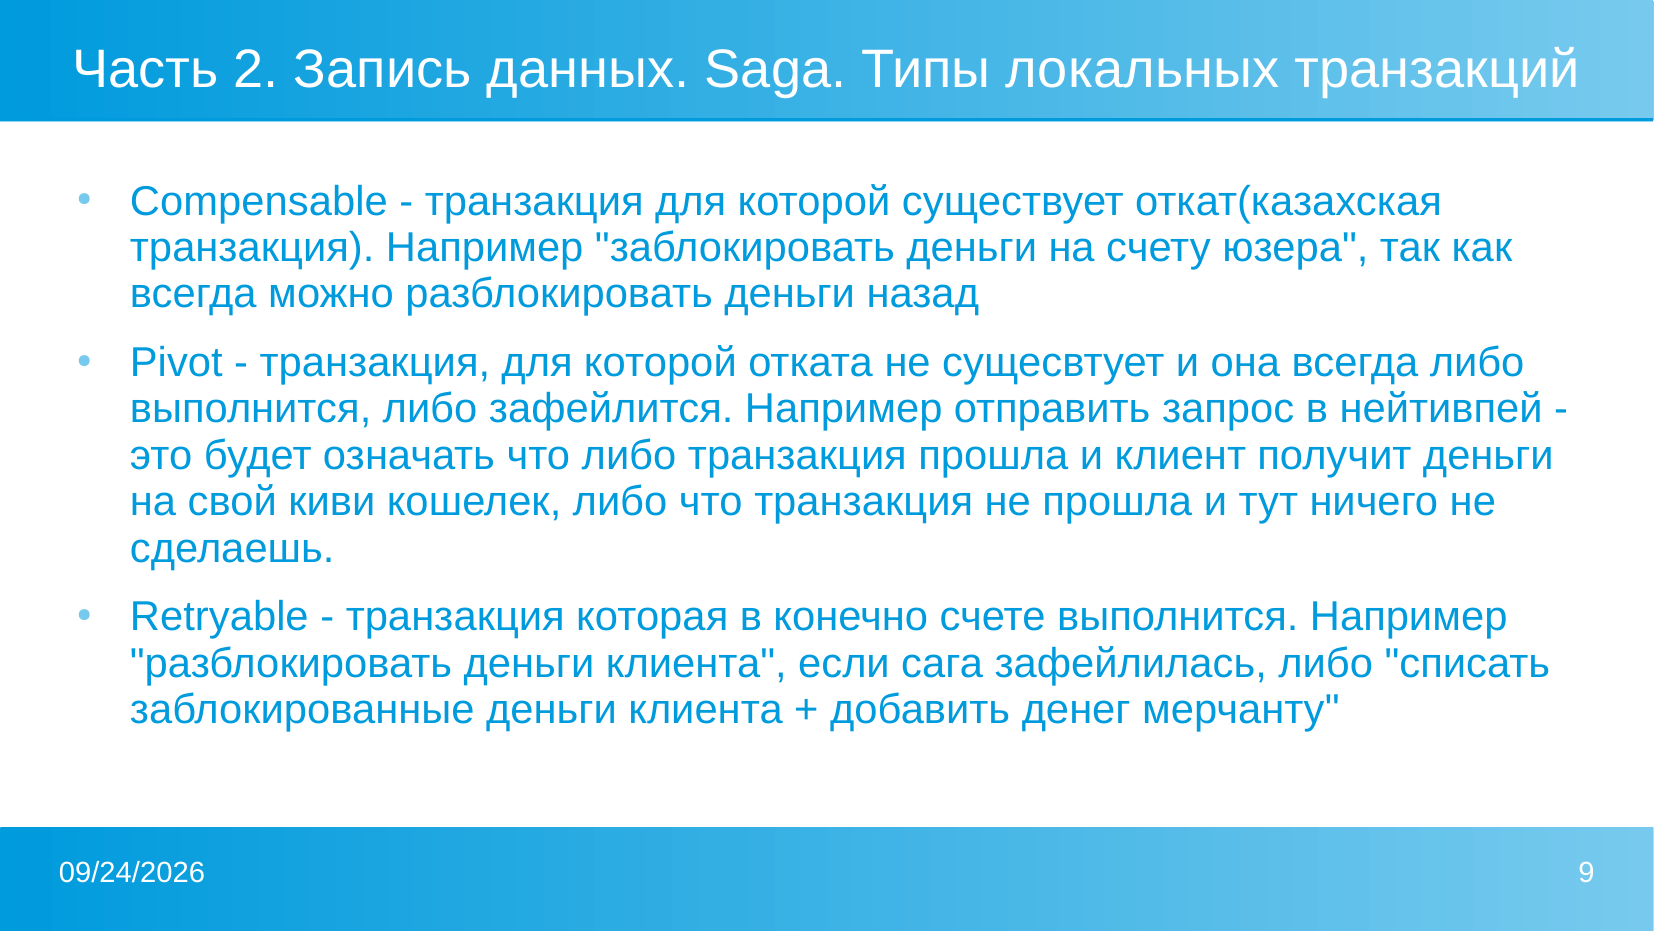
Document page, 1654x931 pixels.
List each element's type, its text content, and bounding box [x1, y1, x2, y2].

title Часть 2. Запись данных. Saga. Типы локальных транзакций [59, 29, 1595, 108]
list Compensable - транзакция для которой существует откат(казахская транзакция). Например "заблокировать деньги на счету юзера", так как всегда можно разблокировать деньги назад Pivot - транзакция, для которой отката не сущесвтует и она всегда либо выполнится, либо зафейлится. Например отправить запрос в нейтивпей - это будет означать что либо транзакция прошла и клиент получит деньги на свой киви кошелек, либо что транзакция не прошла и тут ничего не сделаешь. Retryable - транзакция которая в конечно счете выполнится. Например "разблокировать деньги клиента", если сага зафейлилась, либо "списать заблокированные деньги клиента + добавить денег мерчанту" [59, 177, 1595, 768]
